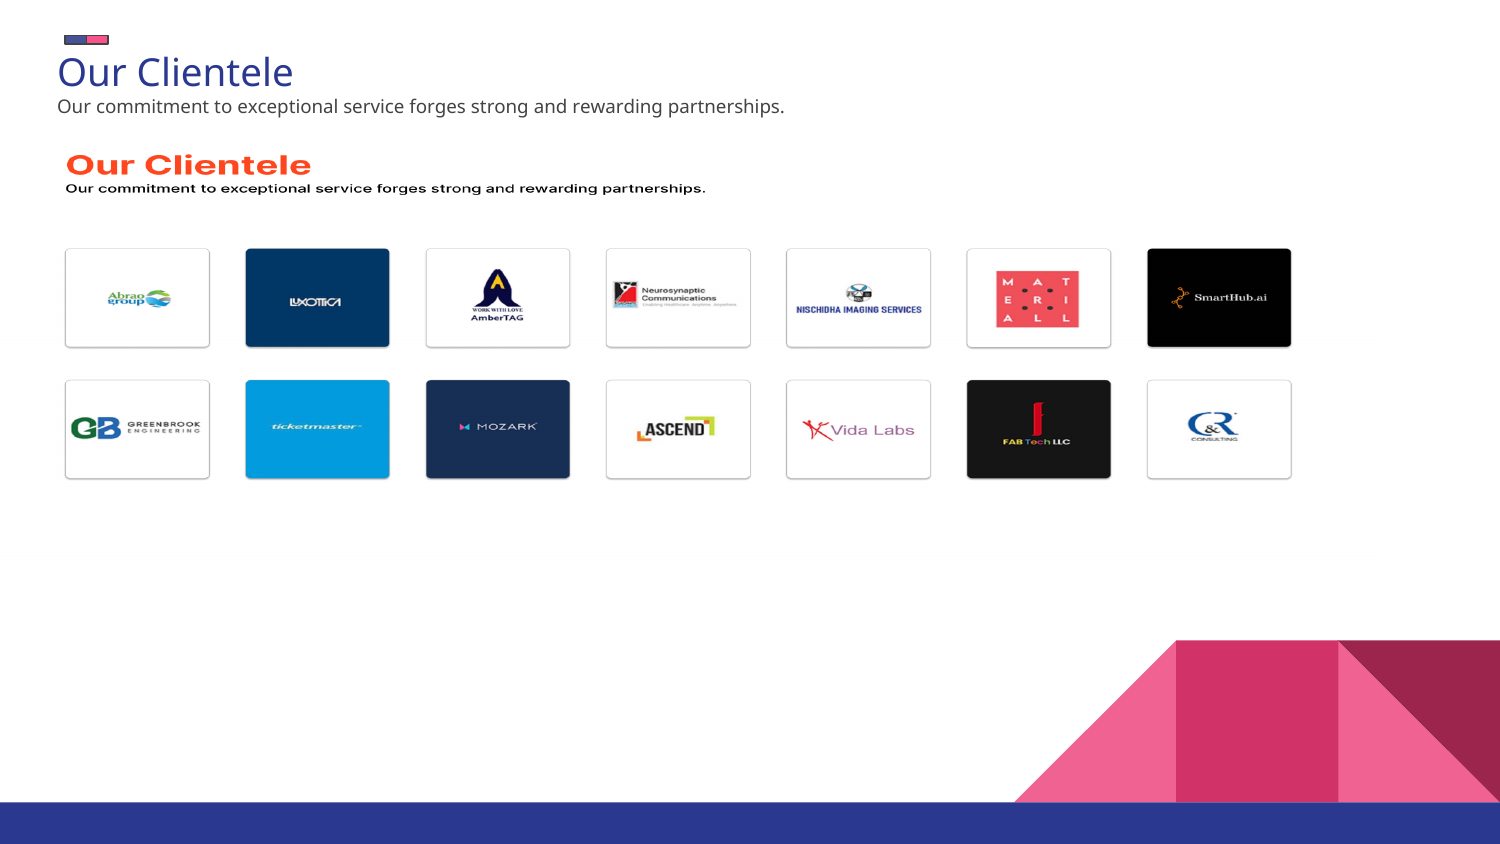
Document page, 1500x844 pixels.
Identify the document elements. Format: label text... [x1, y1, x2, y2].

picture [0, 121, 1380, 629]
text_box [66, 36, 86, 43]
text_box [87, 36, 107, 43]
title Our Clientele Our commitment to exceptional service forges strong and rewarding partnerships. [42, 26, 968, 121]
